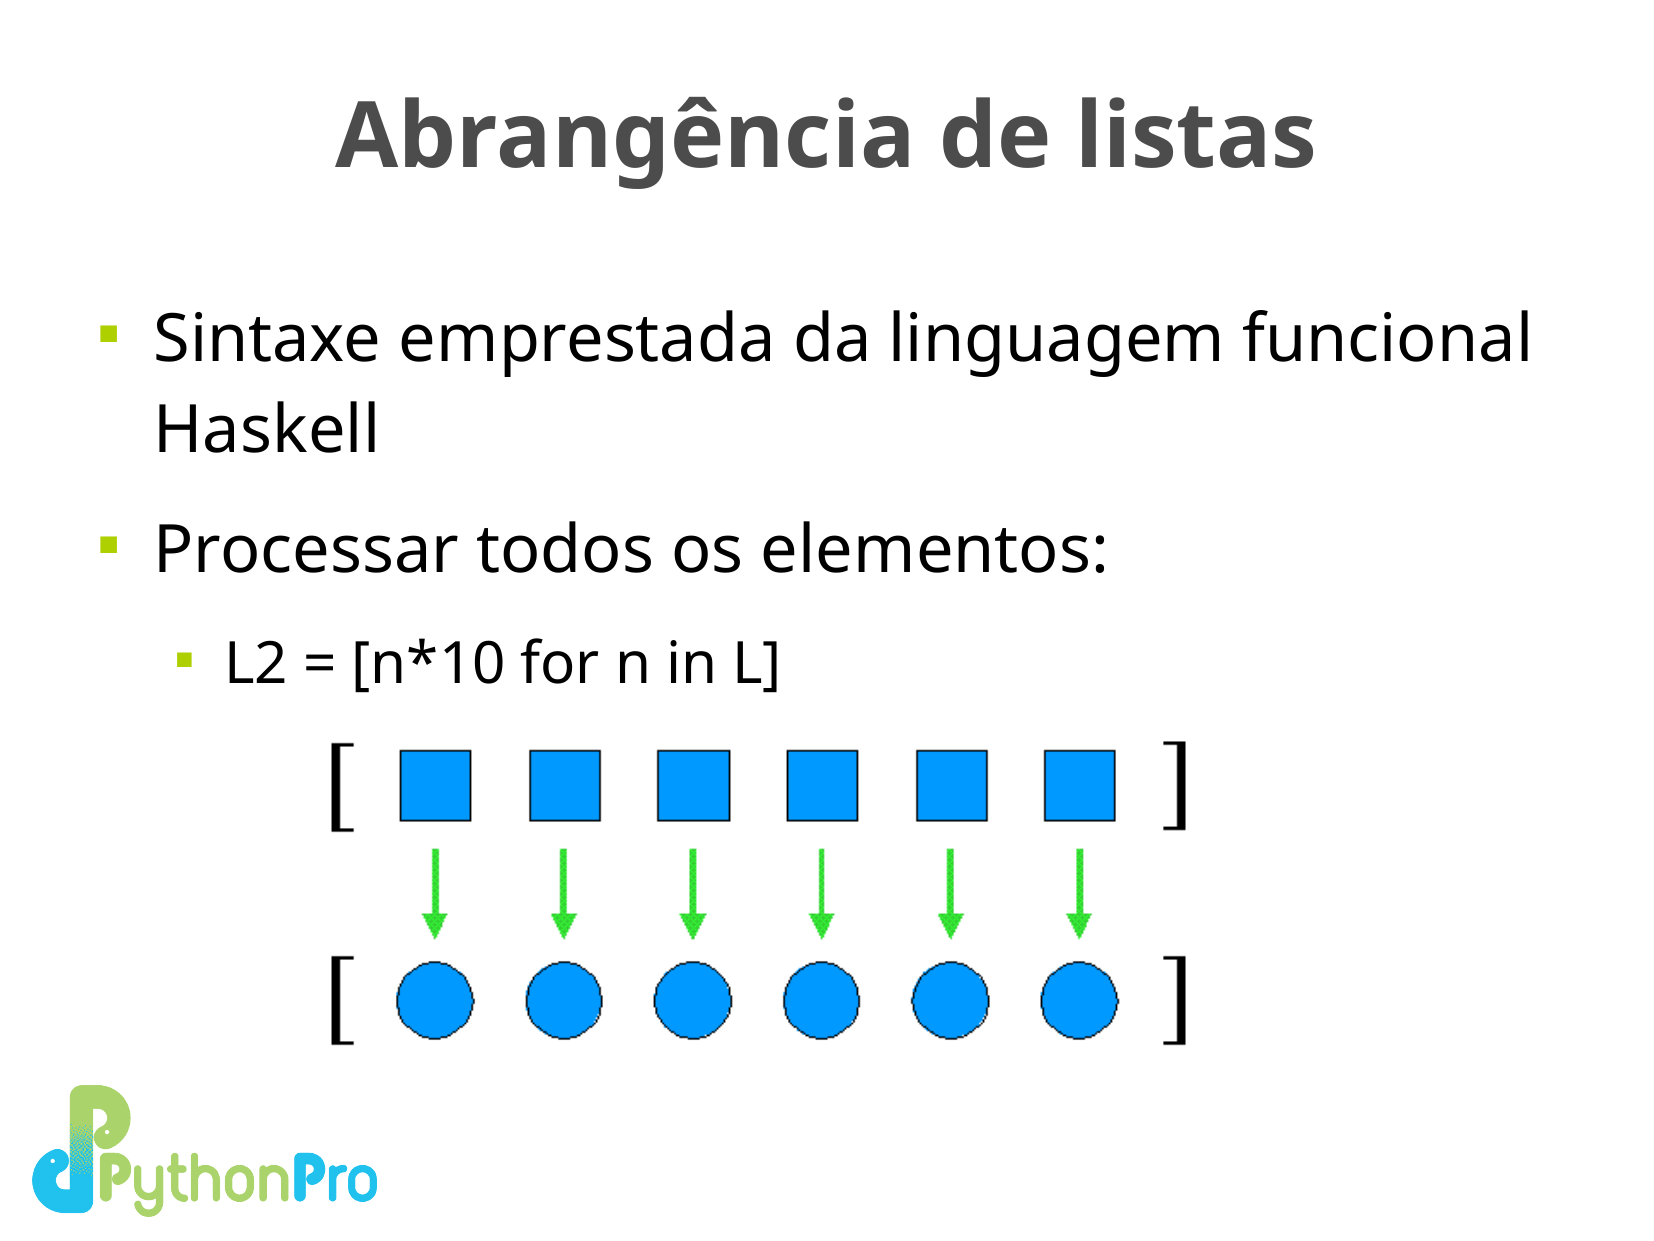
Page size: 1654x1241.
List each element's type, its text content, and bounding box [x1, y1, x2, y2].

picture [291, 706, 1237, 1098]
list Sintaxe emprestada da linguagem funcional Haskell Processar todos os elementos: L2 = [n*10 for n in L] [82, 290, 1571, 1109]
title Abrangência de listas [153, 28, 1501, 236]
picture [32, 1085, 377, 1217]
